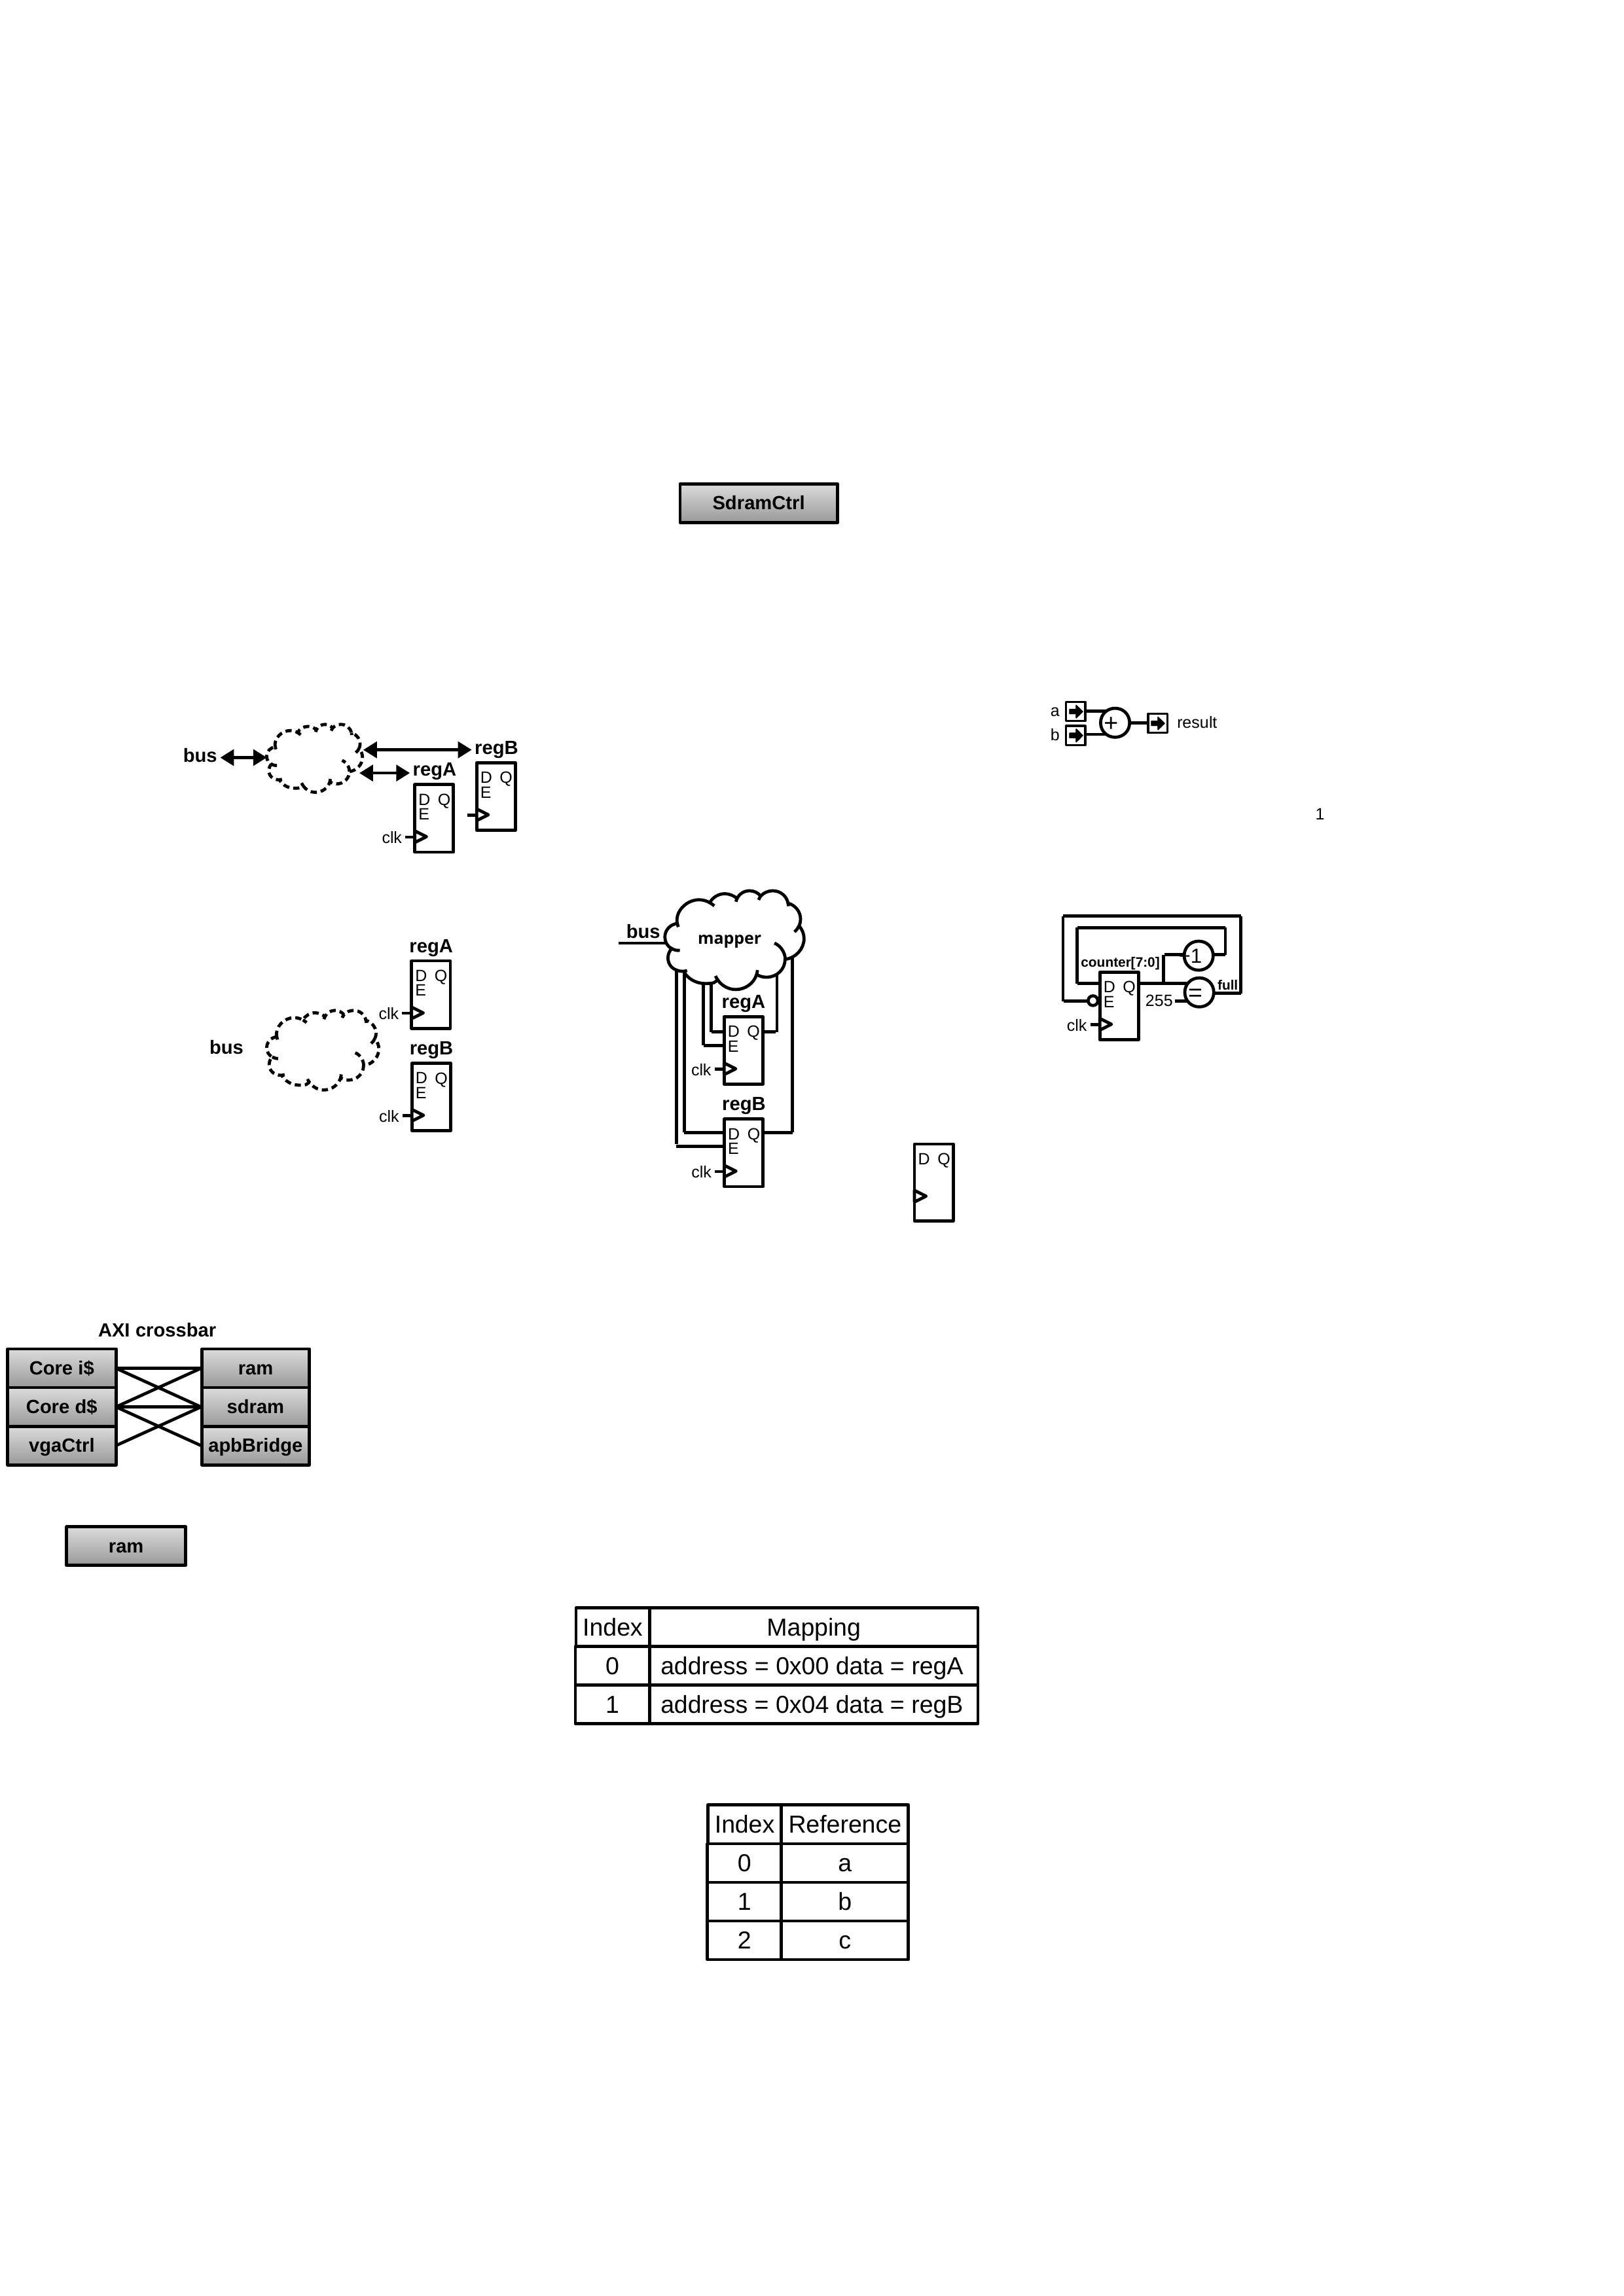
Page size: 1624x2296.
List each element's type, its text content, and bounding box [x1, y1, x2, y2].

text_box = [1185, 978, 1211, 1007]
text_box D [406, 1064, 425, 1079]
text_box regB [710, 1088, 778, 1120]
text_box E [717, 1032, 749, 1060]
text_box [727, 1148, 763, 1187]
text_box E [405, 976, 436, 1005]
text_box Core i$ [7, 1349, 117, 1388]
text_box Index [575, 1607, 650, 1647]
text_box b [781, 1882, 909, 1921]
text_box Reference [782, 1804, 909, 1843]
text_box [1070, 702, 1086, 721]
text_box a [982, 696, 1070, 721]
text_box E [718, 1134, 749, 1163]
text_box + [1100, 708, 1130, 738]
text_box vgaCtrl [7, 1426, 117, 1465]
text_box D [1093, 978, 1113, 988]
text_box [1147, 713, 1167, 733]
text_box E [1093, 988, 1125, 1016]
text_box Index [708, 1804, 782, 1844]
text_box regA [397, 929, 465, 962]
text_box counter[7:0] [1071, 946, 1075, 978]
text_box D [717, 1018, 737, 1032]
text_box [1088, 996, 1098, 1006]
text_box regB [463, 732, 530, 764]
text_box address = 0x00 data = regA [649, 1646, 978, 1685]
text_box clk [1052, 1011, 1102, 1039]
text_box 0 [707, 1843, 781, 1882]
text_box a [781, 1843, 909, 1882]
text_box [914, 1174, 954, 1221]
text_box b [982, 721, 1070, 749]
text_box 2 [707, 1921, 781, 1960]
text_box 1 [575, 1685, 649, 1724]
text_box SdramCtrl [680, 484, 838, 523]
text_box 255 [1134, 986, 1184, 1015]
text_box [266, 724, 363, 793]
text_box bus [610, 916, 677, 948]
text_box [411, 990, 450, 1029]
text_box E [470, 778, 501, 806]
text_box 1 [1295, 799, 1345, 829]
text_box sdram [202, 1388, 310, 1426]
text_box AXI crossbar [88, 1314, 226, 1346]
text_box ram [66, 1526, 186, 1566]
text_box clk [678, 1056, 683, 1084]
text_box ram [202, 1349, 310, 1388]
text_box apbBridge [202, 1426, 310, 1465]
text_box [1100, 1001, 1139, 1040]
text_box 0 [575, 1647, 649, 1685]
text_box regB [398, 1032, 465, 1064]
text_box E [405, 1079, 437, 1107]
text_box Q [490, 763, 522, 792]
text_box Q [737, 1018, 770, 1046]
text_box Core d$ [7, 1388, 117, 1426]
text_box regA [401, 753, 468, 785]
text_box D [470, 763, 490, 778]
text_box full [1194, 969, 1261, 1001]
text_box Q [425, 962, 458, 990]
text_box E [408, 800, 439, 829]
text_box [412, 1092, 451, 1131]
text_box result [1167, 708, 1263, 737]
text_box clk [364, 1102, 414, 1130]
text_box D [908, 1145, 928, 1174]
text_box bus [167, 740, 234, 772]
text_box mapper [664, 890, 804, 990]
text_box Q [1113, 978, 1146, 1001]
text_box +1 [1185, 941, 1214, 970]
text_box bus [193, 1031, 260, 1064]
text_box D [718, 1120, 737, 1134]
text_box [477, 792, 516, 831]
text_box regA [713, 986, 776, 1018]
text_box 1 [707, 1882, 781, 1921]
text_box [266, 1010, 379, 1090]
text_box [1070, 725, 1086, 745]
text_box D [408, 785, 428, 800]
text_box clk [676, 1158, 727, 1187]
text_box Q [425, 1064, 458, 1092]
text_box clk [686, 1056, 727, 1084]
text_box address = 0x04 data = regB [649, 1685, 979, 1724]
text_box Q [928, 1145, 960, 1174]
text_box [417, 814, 454, 852]
text_box [724, 1046, 763, 1085]
text_box clk [367, 823, 417, 852]
text_box counter[7:0] [1079, 946, 1170, 978]
text_box Mapping [650, 1607, 979, 1647]
text_box Q [737, 1120, 770, 1148]
text_box D [405, 962, 425, 976]
text_box Q [428, 785, 461, 814]
text_box c [781, 1921, 909, 1960]
text_box clk [364, 999, 414, 1028]
